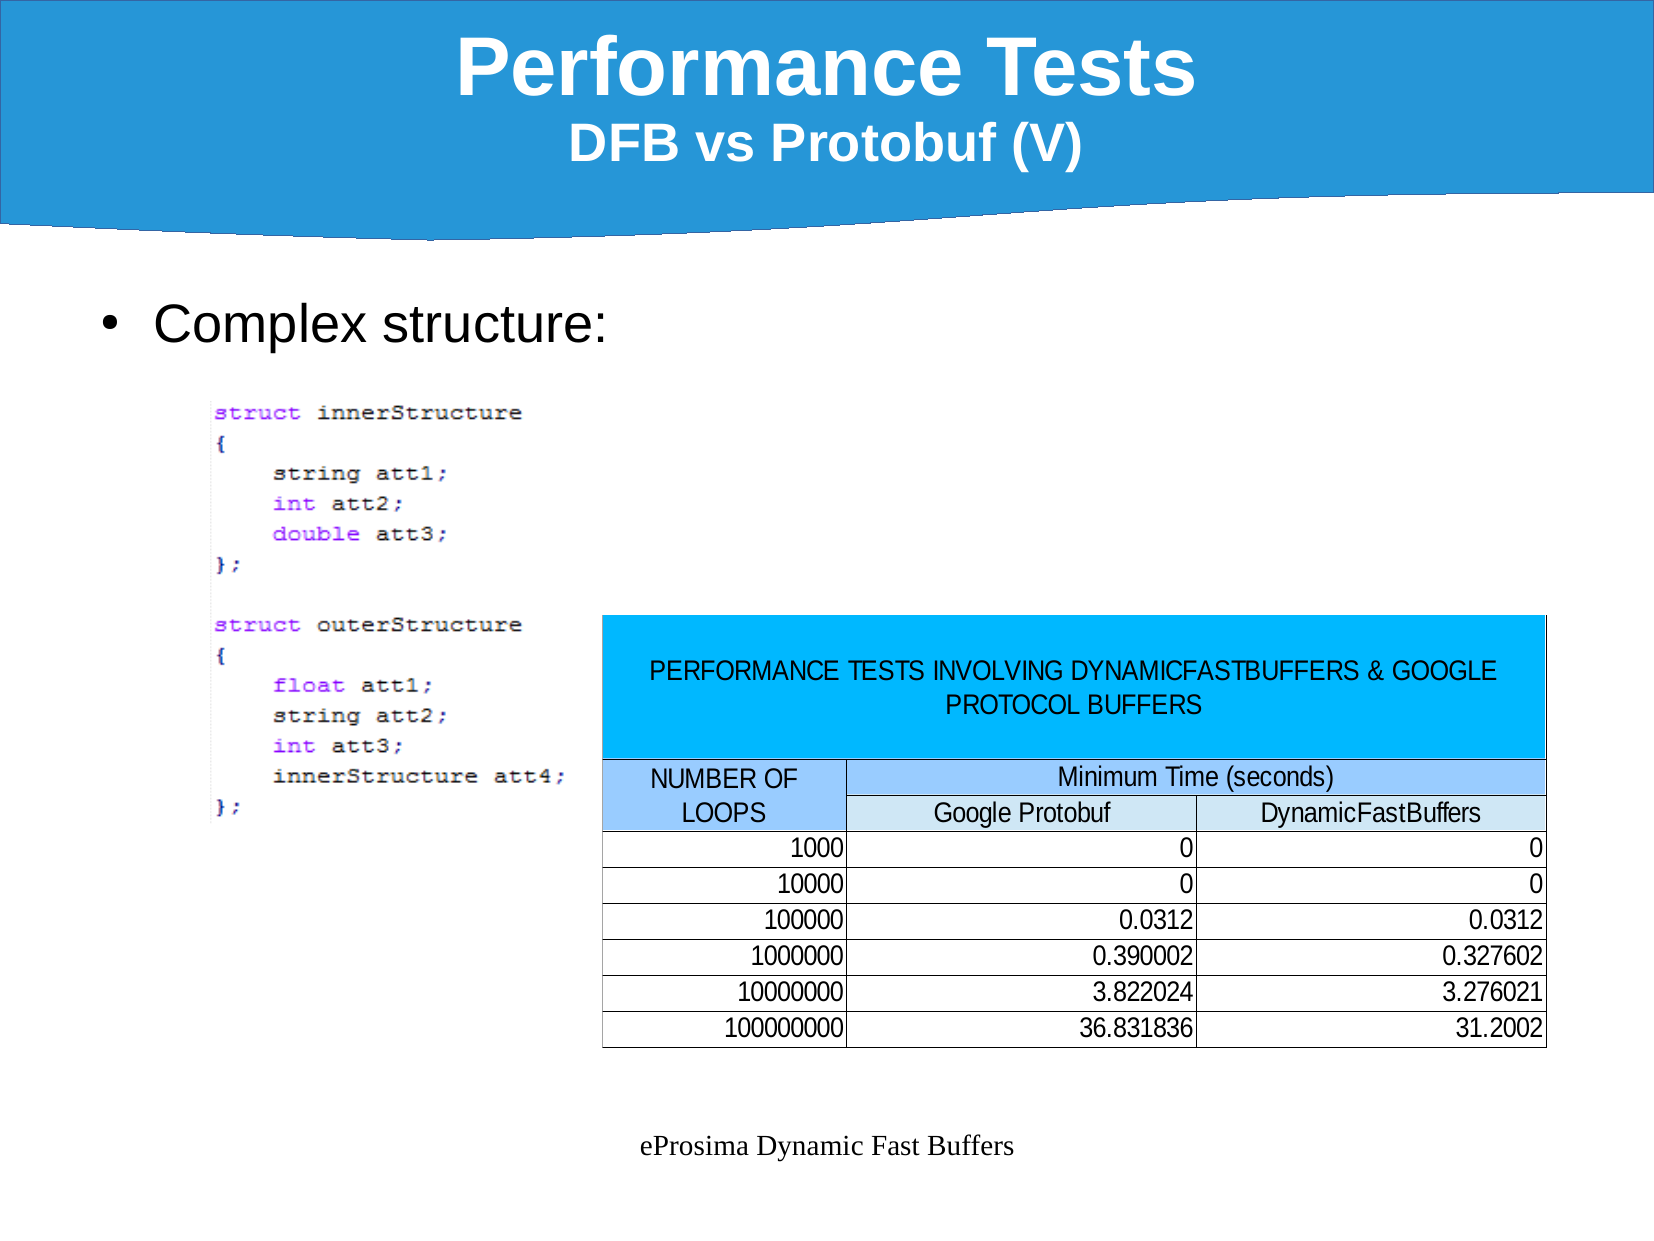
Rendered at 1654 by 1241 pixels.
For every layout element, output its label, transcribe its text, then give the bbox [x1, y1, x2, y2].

picture [210, 401, 586, 826]
list Complex structure: [82, 293, 1571, 1063]
picture [602, 615, 1548, 1051]
text_box Performance Tests DFB vs Protobuf (V) [0, 0, 1654, 241]
